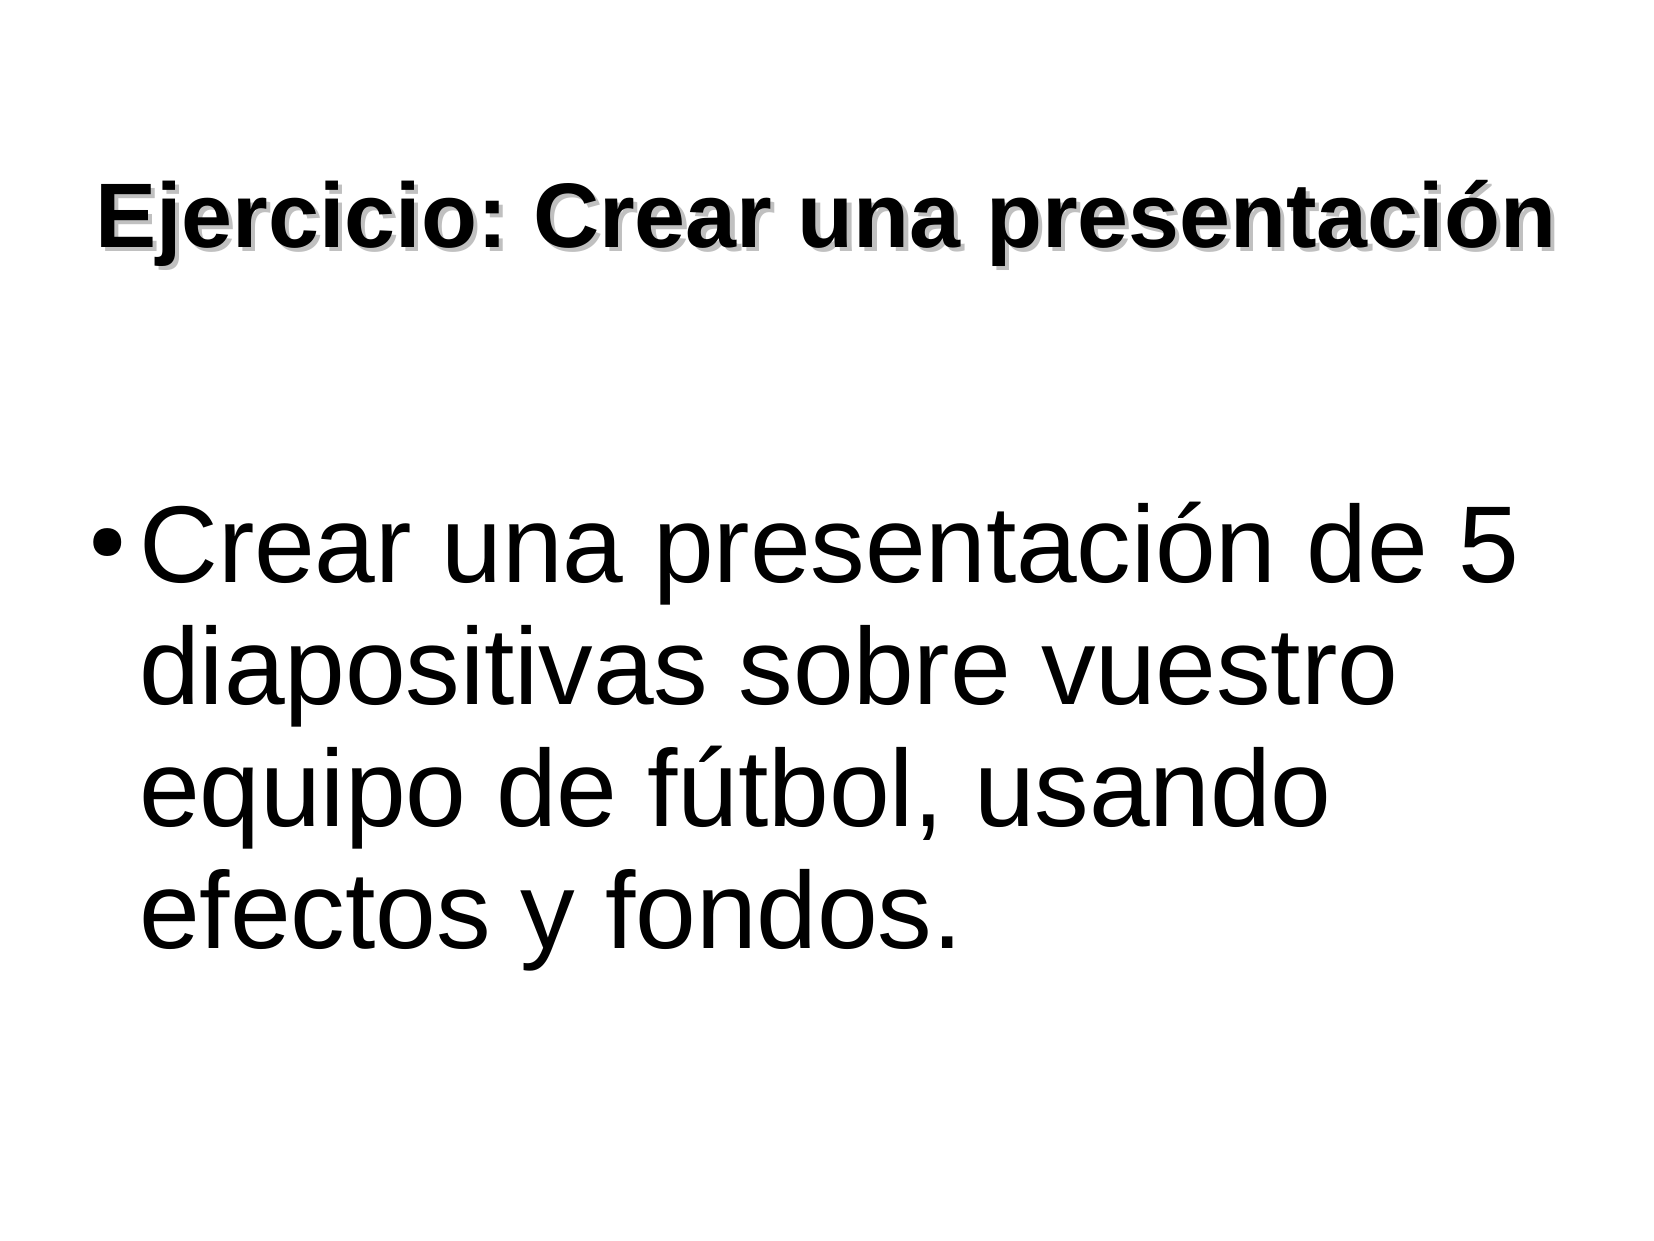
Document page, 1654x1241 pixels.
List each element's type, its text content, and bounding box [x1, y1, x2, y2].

list Crear una presentación de 5 diapositivas sobre vuestro equipo de fútbol, usando efectos y fondos. [70, 484, 1560, 974]
title Ejercicio: Crear una presentación [82, 111, 1571, 319]
